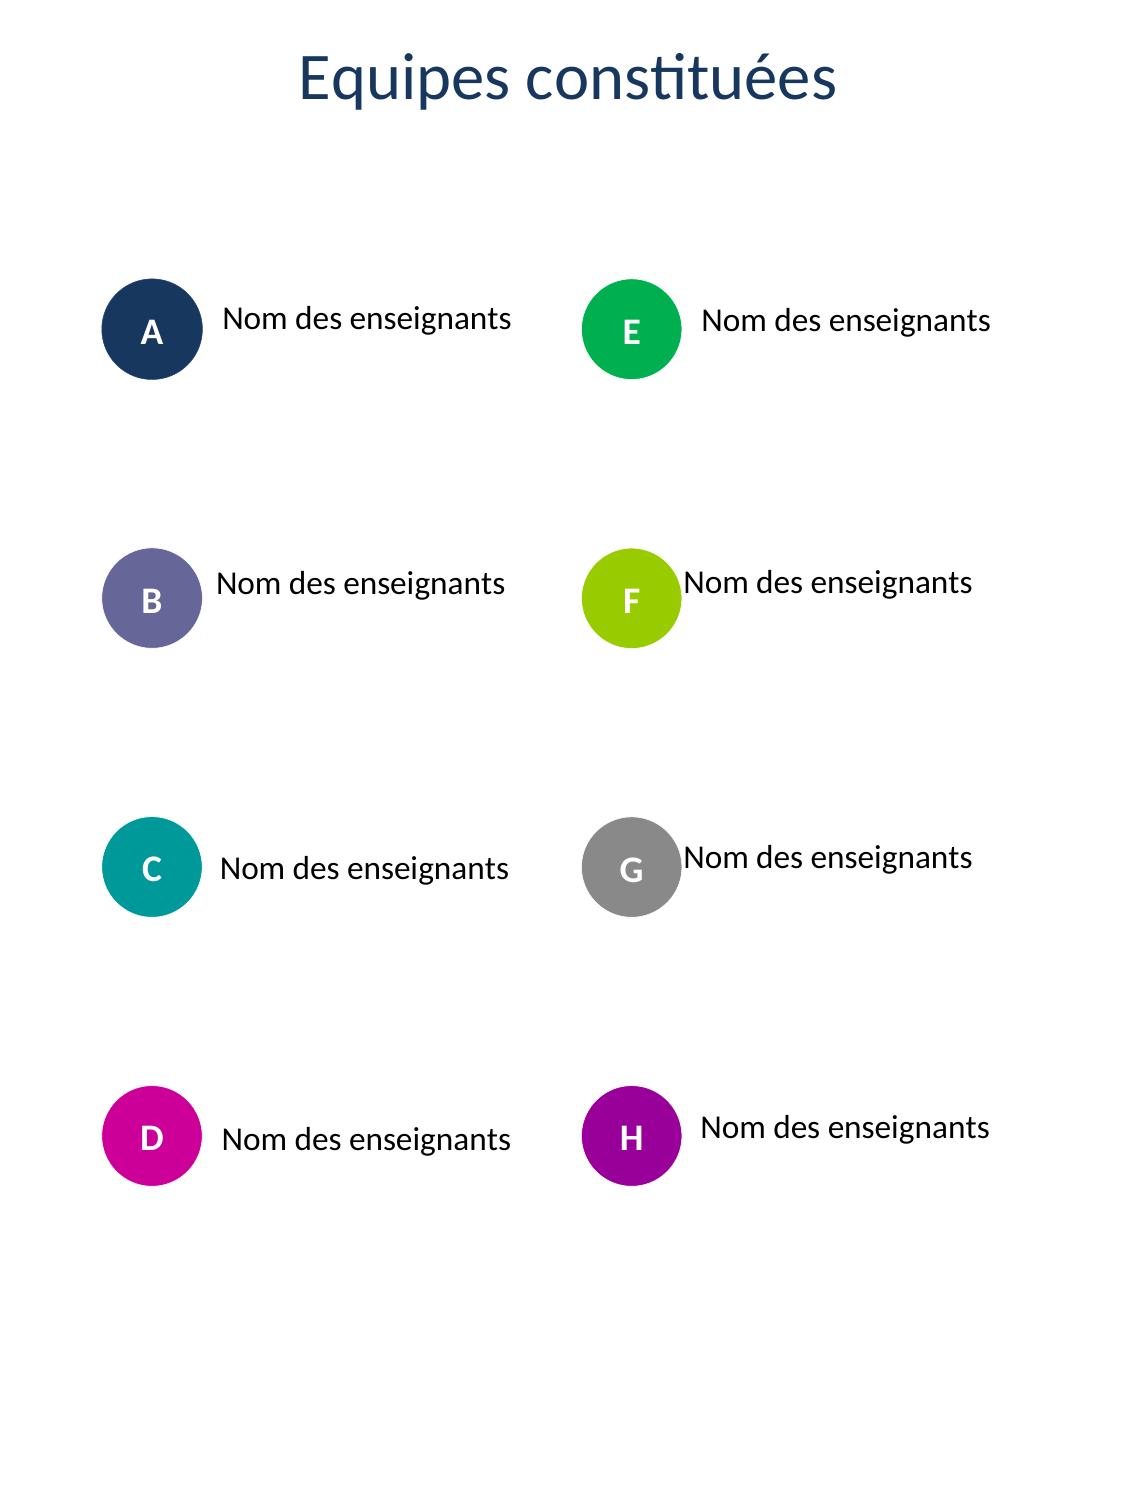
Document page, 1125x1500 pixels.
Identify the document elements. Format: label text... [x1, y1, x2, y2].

table_cell [682, 600, 1006, 647]
table_cell [682, 876, 1006, 922]
text_box A [101, 278, 203, 380]
table_cell [682, 693, 1006, 740]
table_cell [221, 430, 534, 476]
table_cell [682, 969, 1006, 1015]
table_cell [700, 338, 1024, 384]
table_cell [215, 602, 539, 648]
table_header Nom des enseignants [699, 1103, 1023, 1145]
table_cell [215, 695, 539, 741]
table_cell [700, 431, 1024, 478]
table_cell [221, 383, 534, 430]
table_cell [700, 384, 1024, 431]
table_header Nom des enseignants [682, 559, 1006, 600]
table_header Nom des enseignants [215, 560, 539, 602]
text_box F [581, 548, 682, 649]
table_header Nom des enseignants [218, 844, 542, 886]
table_cell [220, 1203, 544, 1250]
table_header Nom des enseignants [221, 295, 534, 337]
table_cell [220, 1157, 544, 1203]
table_cell [699, 1191, 1023, 1238]
table_cell [699, 1238, 1023, 1285]
table_header Nom des enseignants [220, 1115, 544, 1157]
table_cell [220, 1250, 544, 1297]
text_box E [581, 278, 682, 380]
table_cell [699, 1145, 1023, 1191]
table_cell [682, 647, 1006, 693]
table_cell [218, 886, 542, 932]
table_cell [218, 979, 542, 1026]
text_box C [101, 816, 203, 918]
table_cell [221, 337, 534, 383]
table_cell [215, 648, 539, 695]
table_cell [682, 922, 1006, 969]
title Equipes constituées [90, 22, 1047, 124]
table_header Nom des enseignants [682, 834, 1006, 876]
table_header Nom des enseignants [700, 296, 1024, 338]
text_box H [581, 1085, 682, 1187]
text_box G [581, 816, 682, 918]
text_box D [101, 1085, 203, 1187]
table_cell [218, 932, 542, 979]
text_box B [101, 547, 203, 649]
